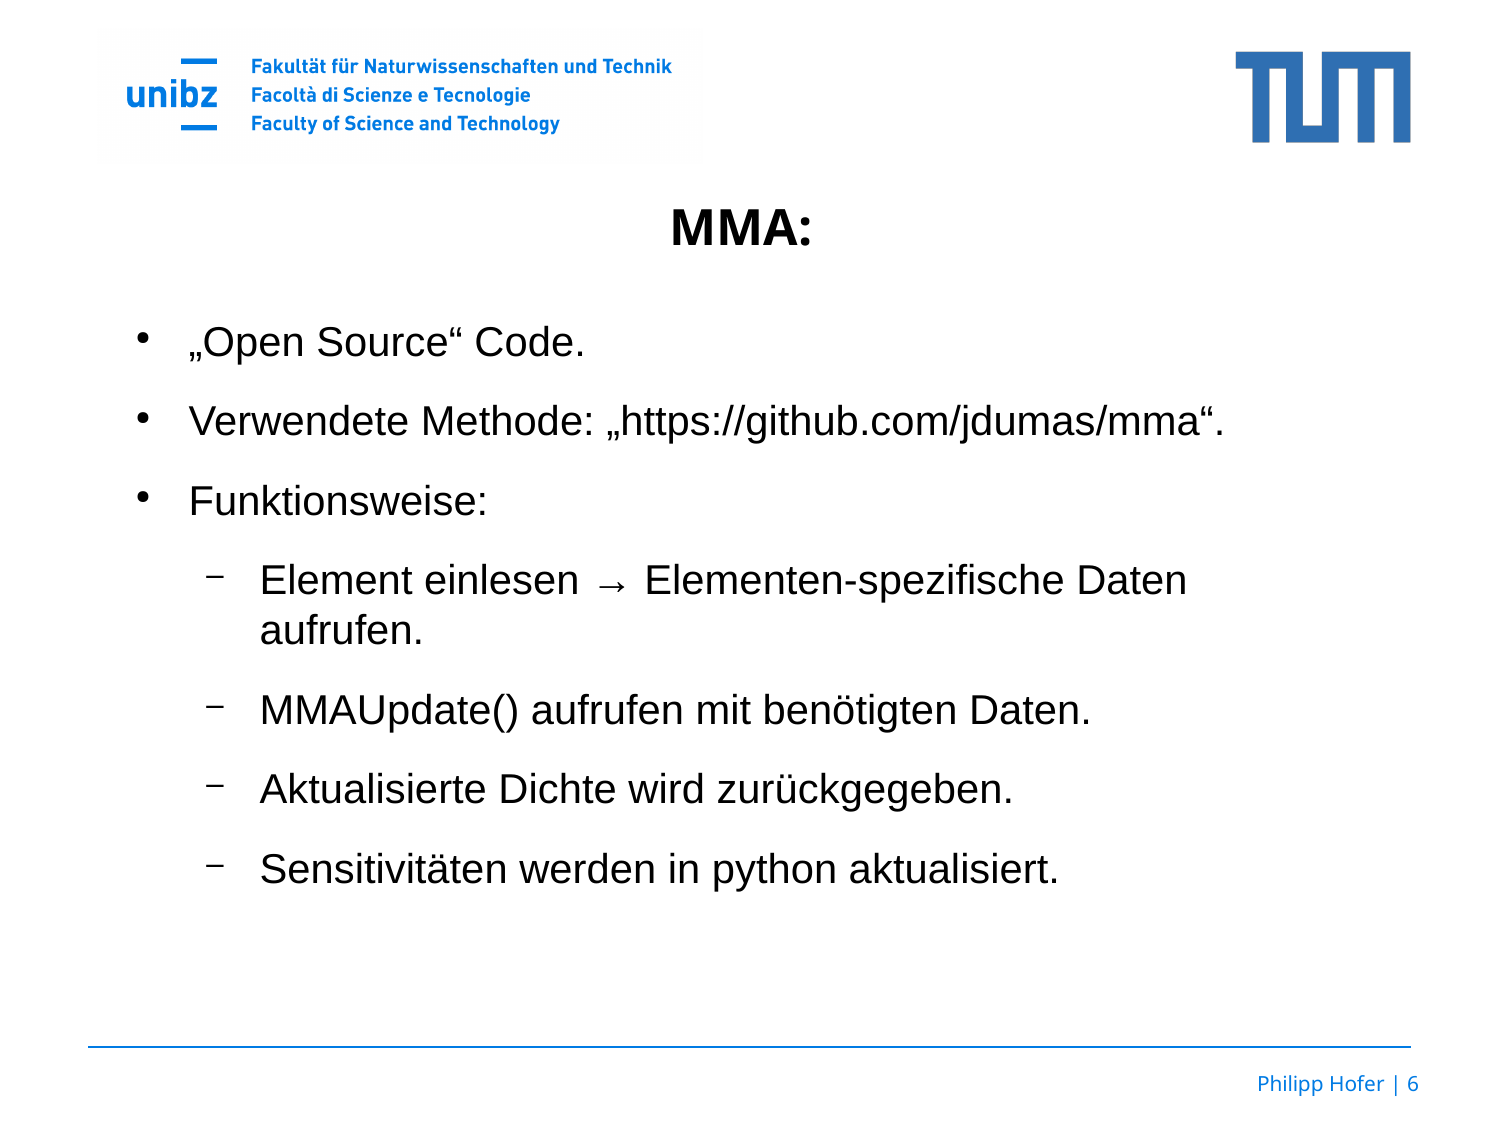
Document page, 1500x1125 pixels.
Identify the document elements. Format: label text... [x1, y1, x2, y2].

picture [1145, 0, 1500, 233]
text_box „Open Source“ Code. Verwendete Methode: „https://github.com/jdumas/mma“. Funktionsweise: Element einlesen → Elementen-spezifische Daten aufrufen. MMAUpdate() aufrufen mit benötigten Daten. Aktualisierte Dichte wird zurückgegeben. Sensitivitäten werden in python aktualisiert. [103, 307, 1335, 1043]
text_box MMA: [103, 137, 1397, 300]
picture [97, 28, 703, 164]
